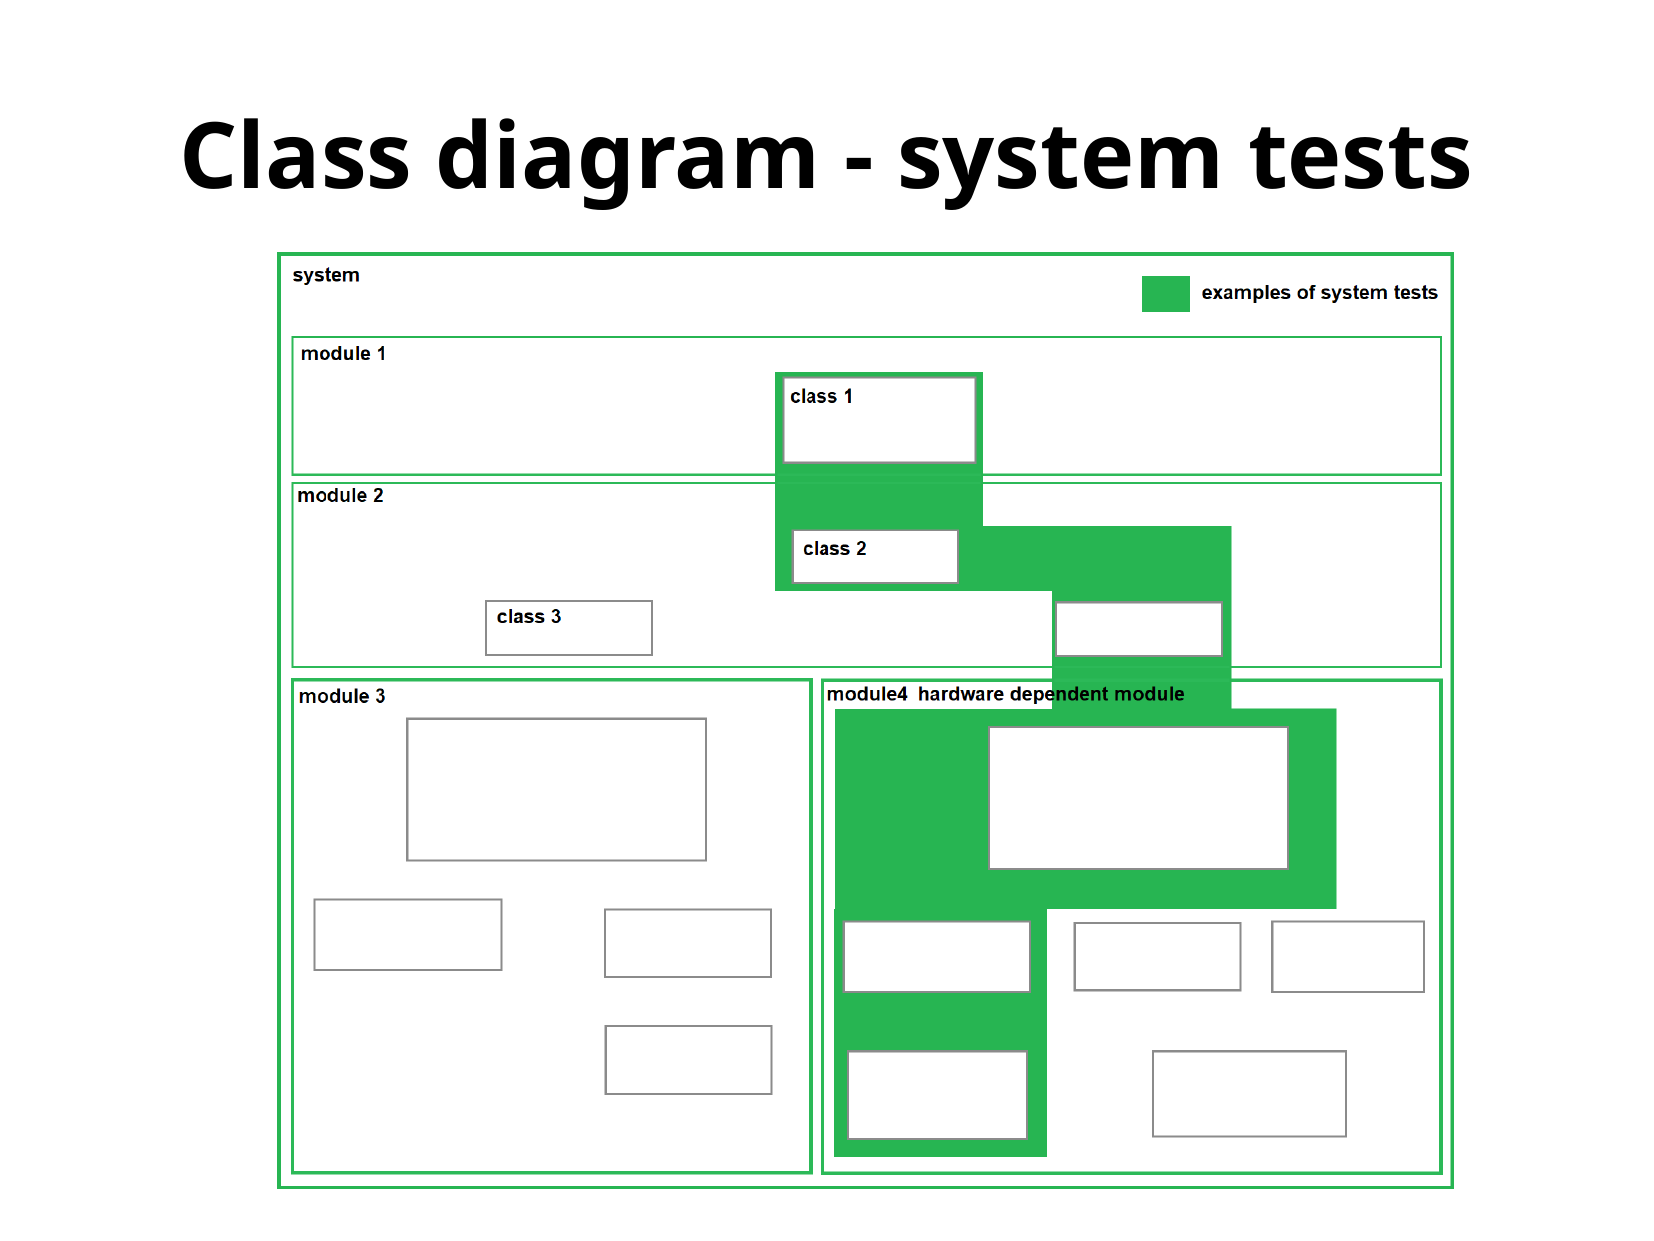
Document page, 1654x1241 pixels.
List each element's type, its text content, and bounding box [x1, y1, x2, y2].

picture [272, 242, 1465, 1201]
title Class diagram - system tests [82, 49, 1571, 257]
